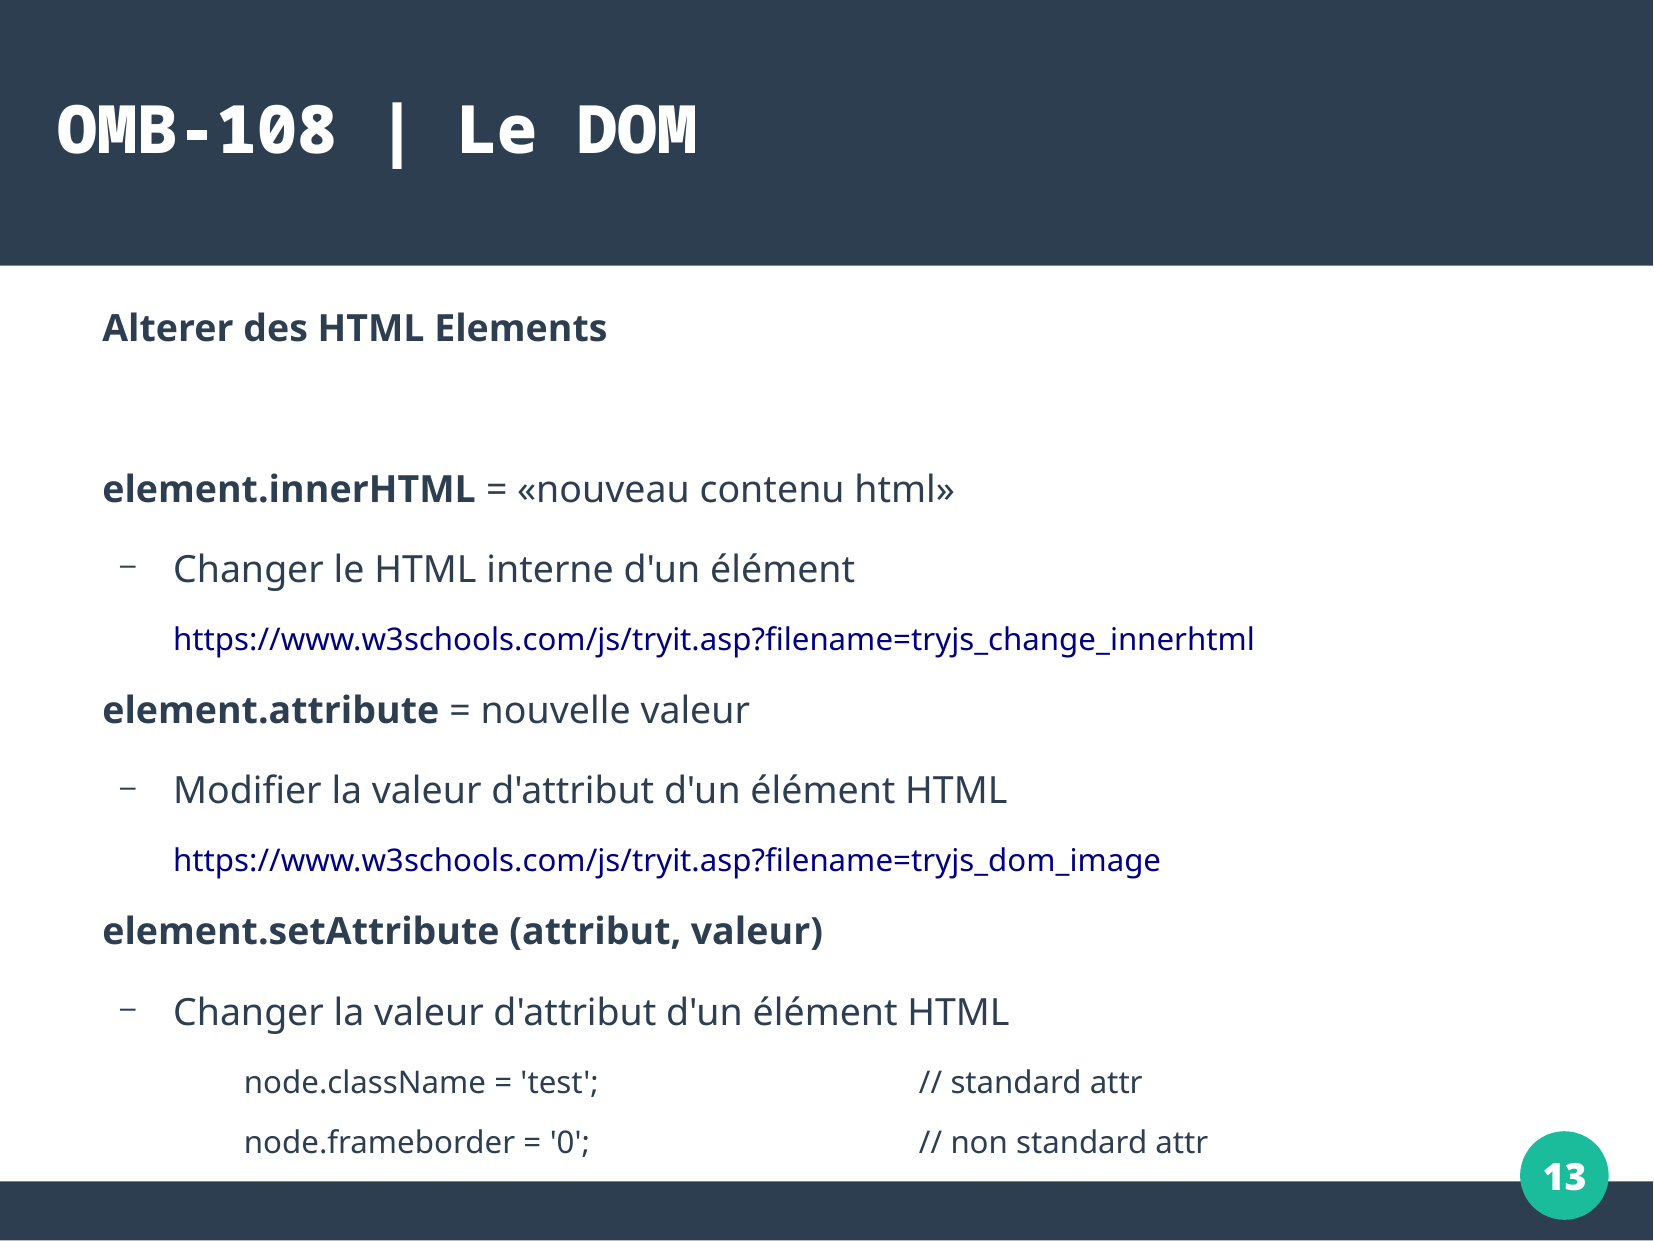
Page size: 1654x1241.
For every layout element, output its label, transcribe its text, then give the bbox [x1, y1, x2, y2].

title OMB-108 | Le DOM [57, 49, 1593, 207]
list Alterer des HTML Elements element.innerHTML = «nouveau contenu html» Changer le HTML interne d'un élément https://www.w3schools.com/js/tryit.asp?filename=tryjs_change_innerhtml element.attribute = nouvelle valeur Modifier la valeur d'attribut d'un élément HTML https://www.w3schools.com/js/tryit.asp?filename=tryjs_dom_image element.setAttribute (attribut, valeur) Changer la valeur d'attribut d'un élément HTML node.className = 'test'; // standard attr node.frameborder = '0'; // non standard attr node.setAttribute('frameborder', '0'); // now it works [31, 301, 1567, 1129]
